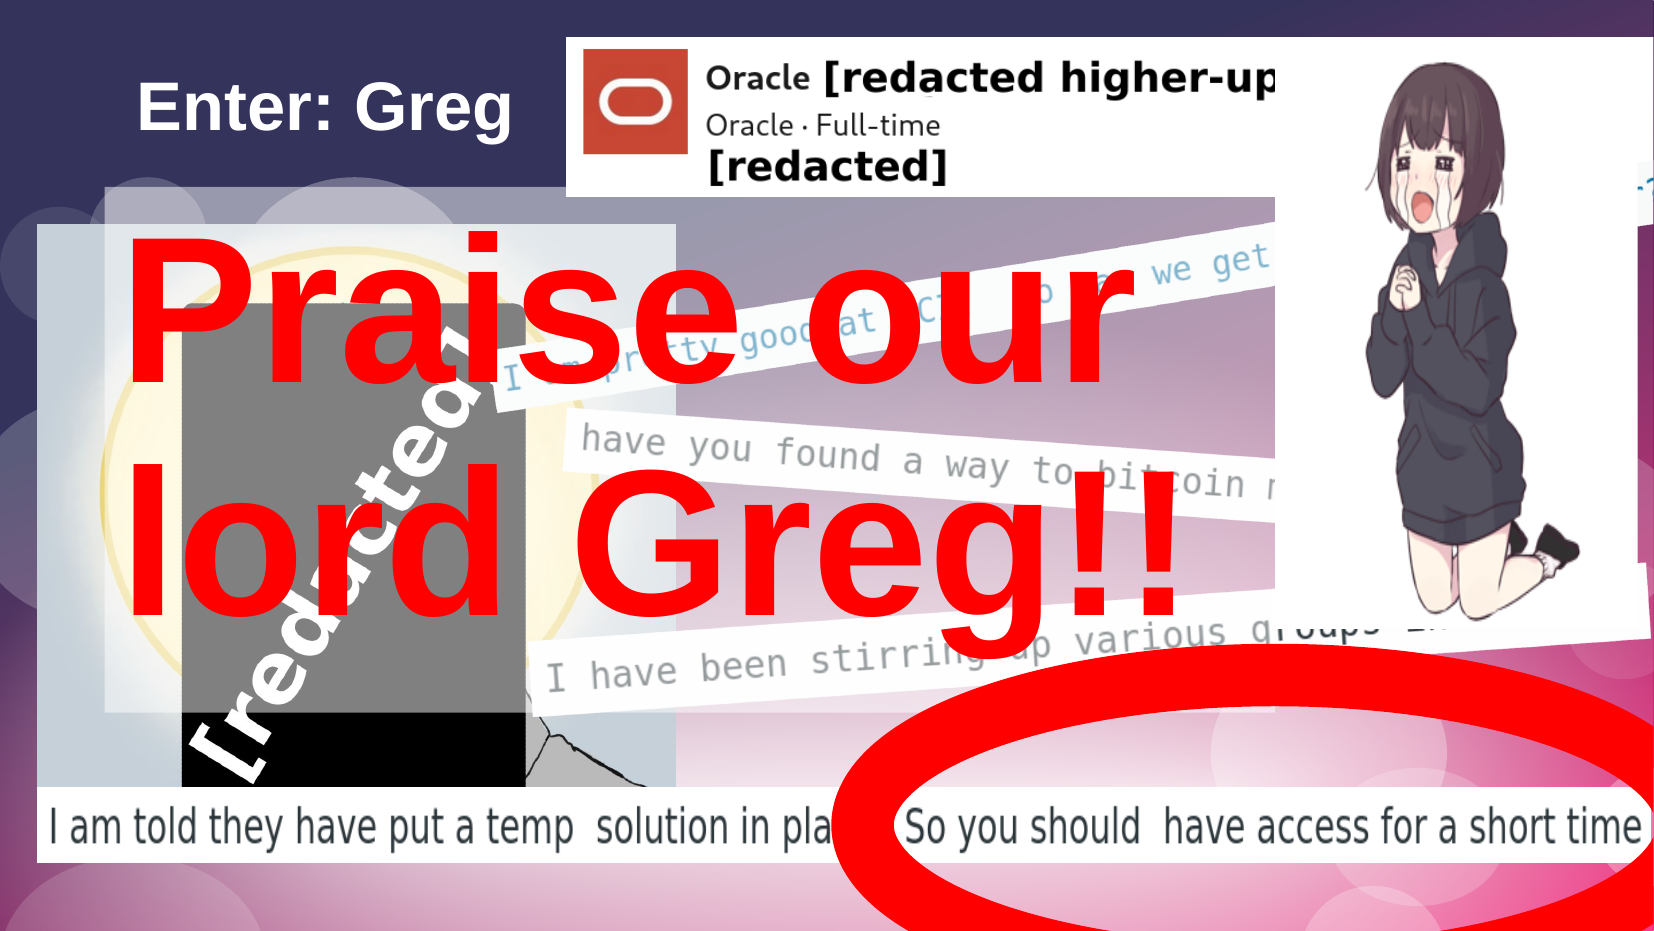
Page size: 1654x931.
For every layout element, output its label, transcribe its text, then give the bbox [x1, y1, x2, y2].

title Enter: Greg [0, 25, 1064, 188]
picture [894, 787, 1651, 863]
text_box Praise our lord Greg!! [104, 186, 1276, 713]
picture [37, 224, 839, 863]
text_box Praise our lord Greg!! [1164, 707, 1276, 713]
picture [566, 37, 1654, 654]
